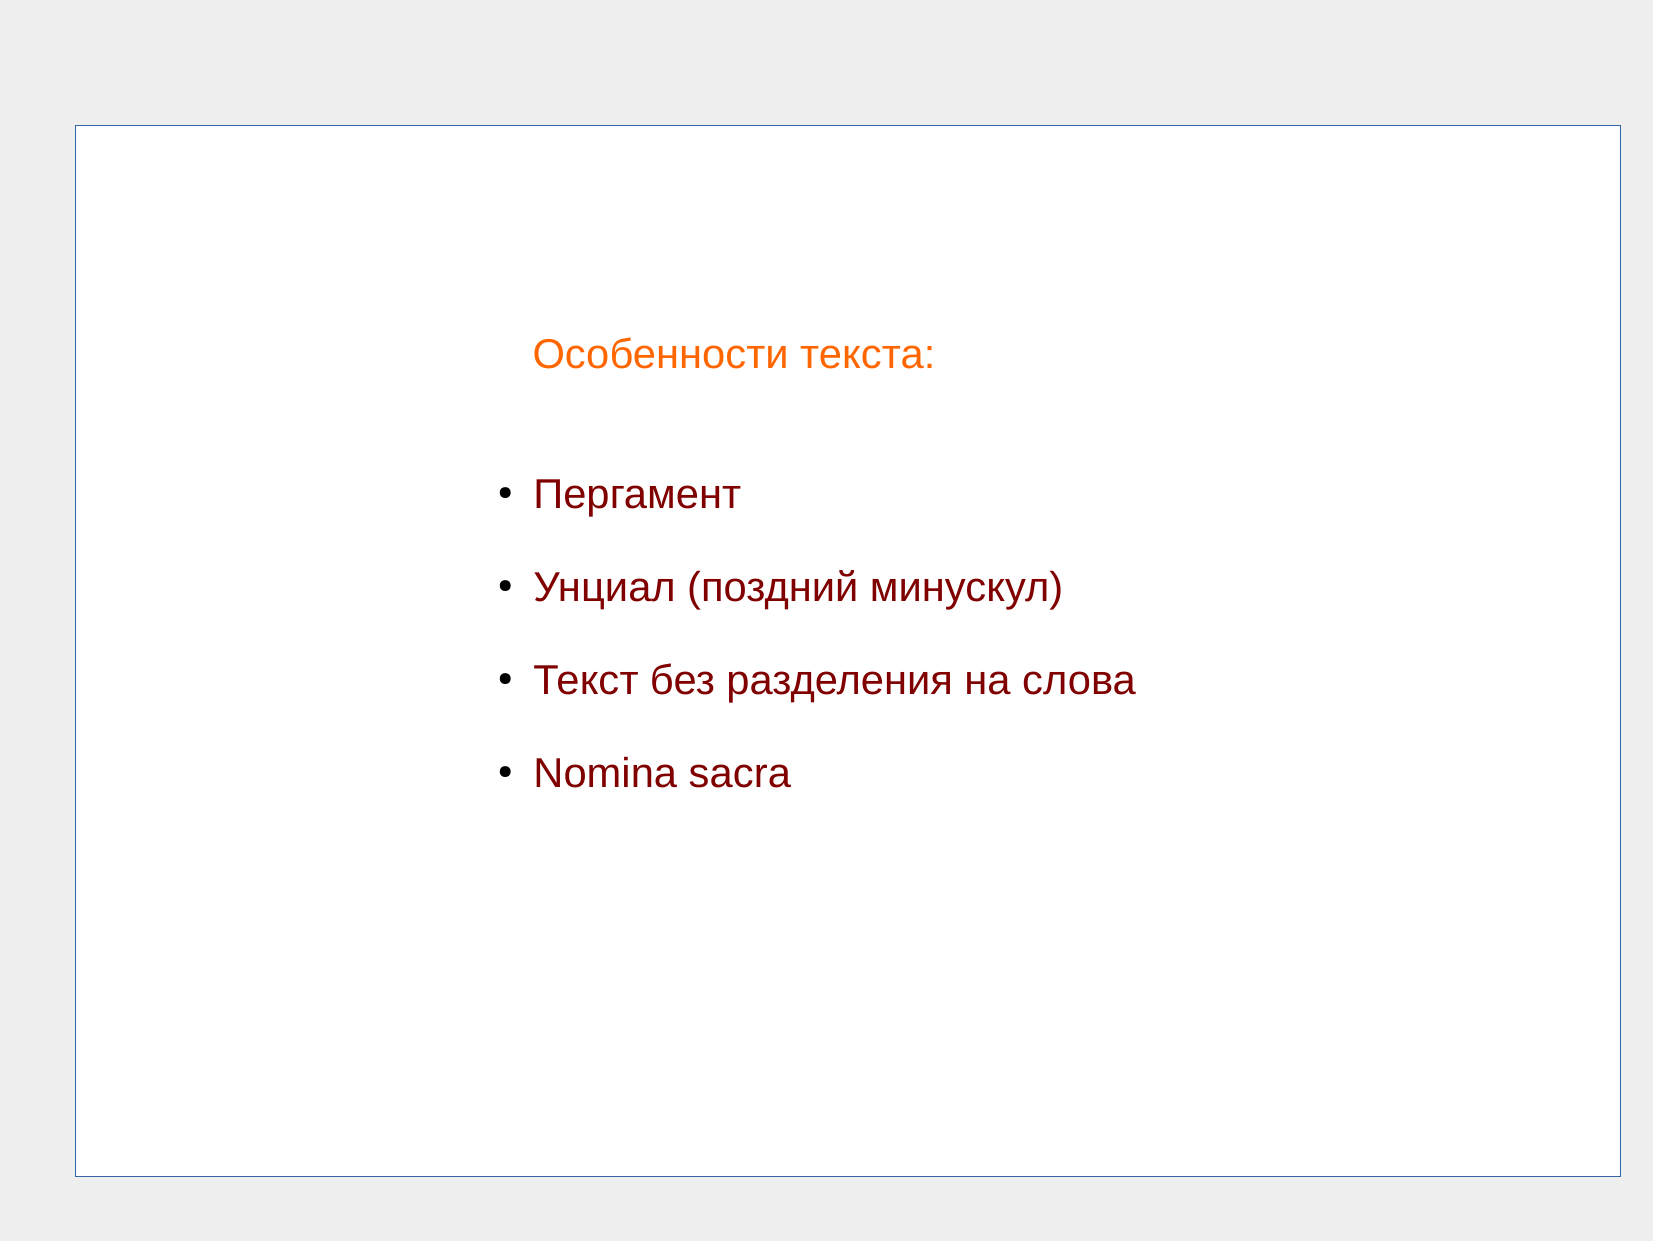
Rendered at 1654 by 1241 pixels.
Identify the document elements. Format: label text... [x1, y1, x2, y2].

text_box [75, 125, 1621, 1177]
subtitle Особенности текста: Пергамент Унциал (поздний минускул) Текст без разделения на слова Nomina sacra [497, 331, 1328, 1170]
